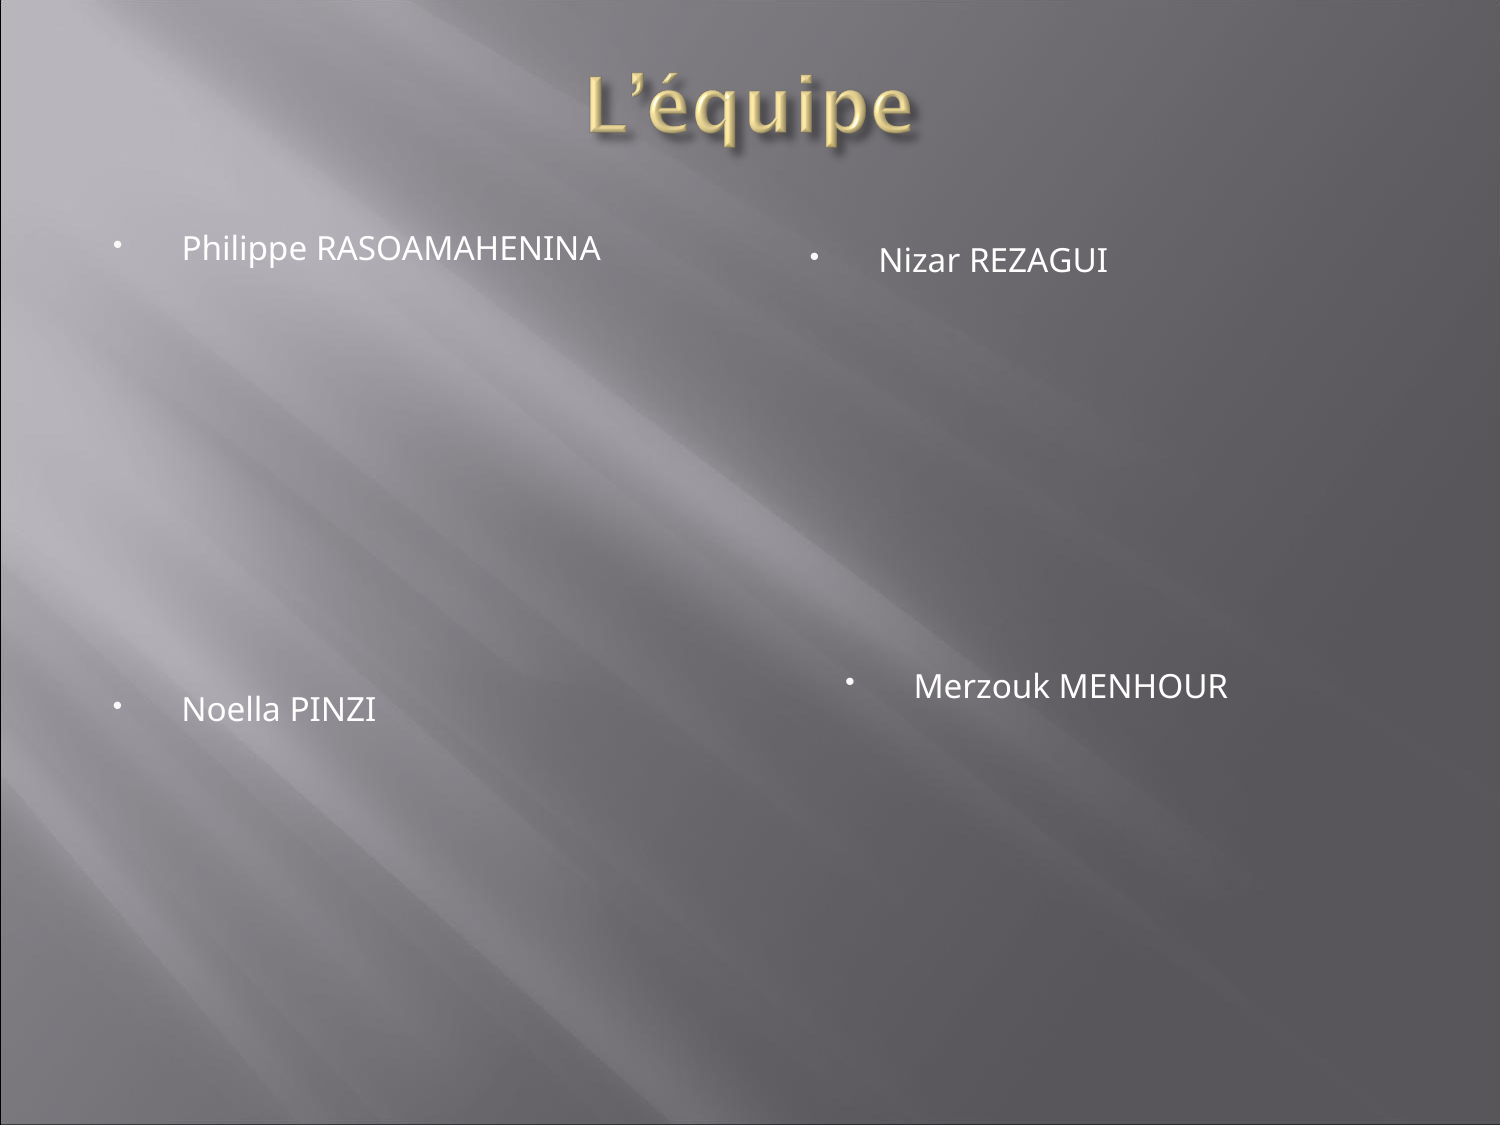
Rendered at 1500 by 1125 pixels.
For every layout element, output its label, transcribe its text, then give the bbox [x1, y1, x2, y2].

text_box Noella PINZI [76, 680, 752, 1125]
text_box Merzouk MENHOUR [809, 657, 1473, 1088]
list Philippe RASOAMAHENINA [76, 220, 762, 658]
text_box Nizar REZAGUI [773, 231, 1449, 686]
picture [0, 0, 1500, 1125]
